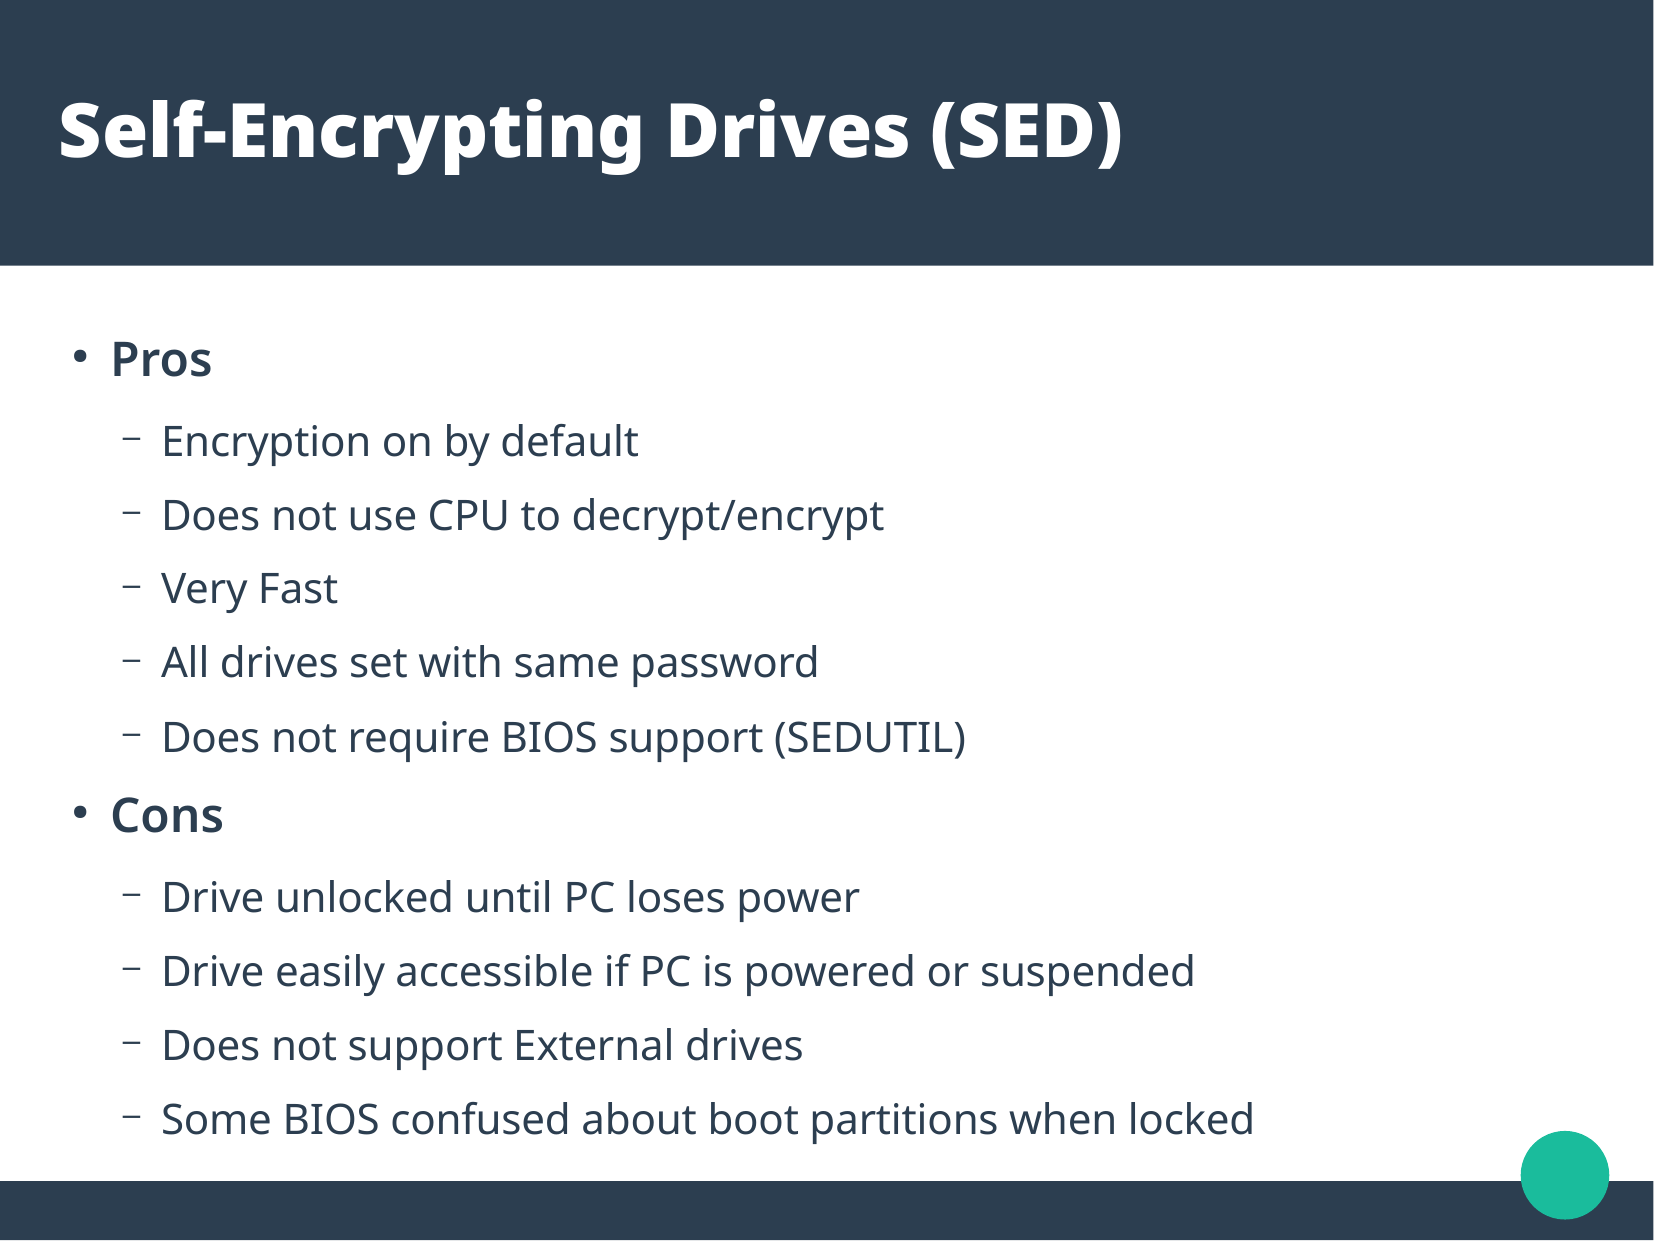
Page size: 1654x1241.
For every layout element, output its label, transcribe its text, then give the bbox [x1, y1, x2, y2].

title Self-Encrypting Drives (SED) [59, 49, 1595, 207]
list Pros Encryption on by default Does not use CPU to decrypt/encrypt Very Fast All drives set with same password Does not require BIOS support (SEDUTIL) Cons Drive unlocked until PC loses power Drive easily accessible if PC is powered or suspended Does not support External drives Some BIOS confused about boot partitions when locked [59, 324, 1595, 1152]
